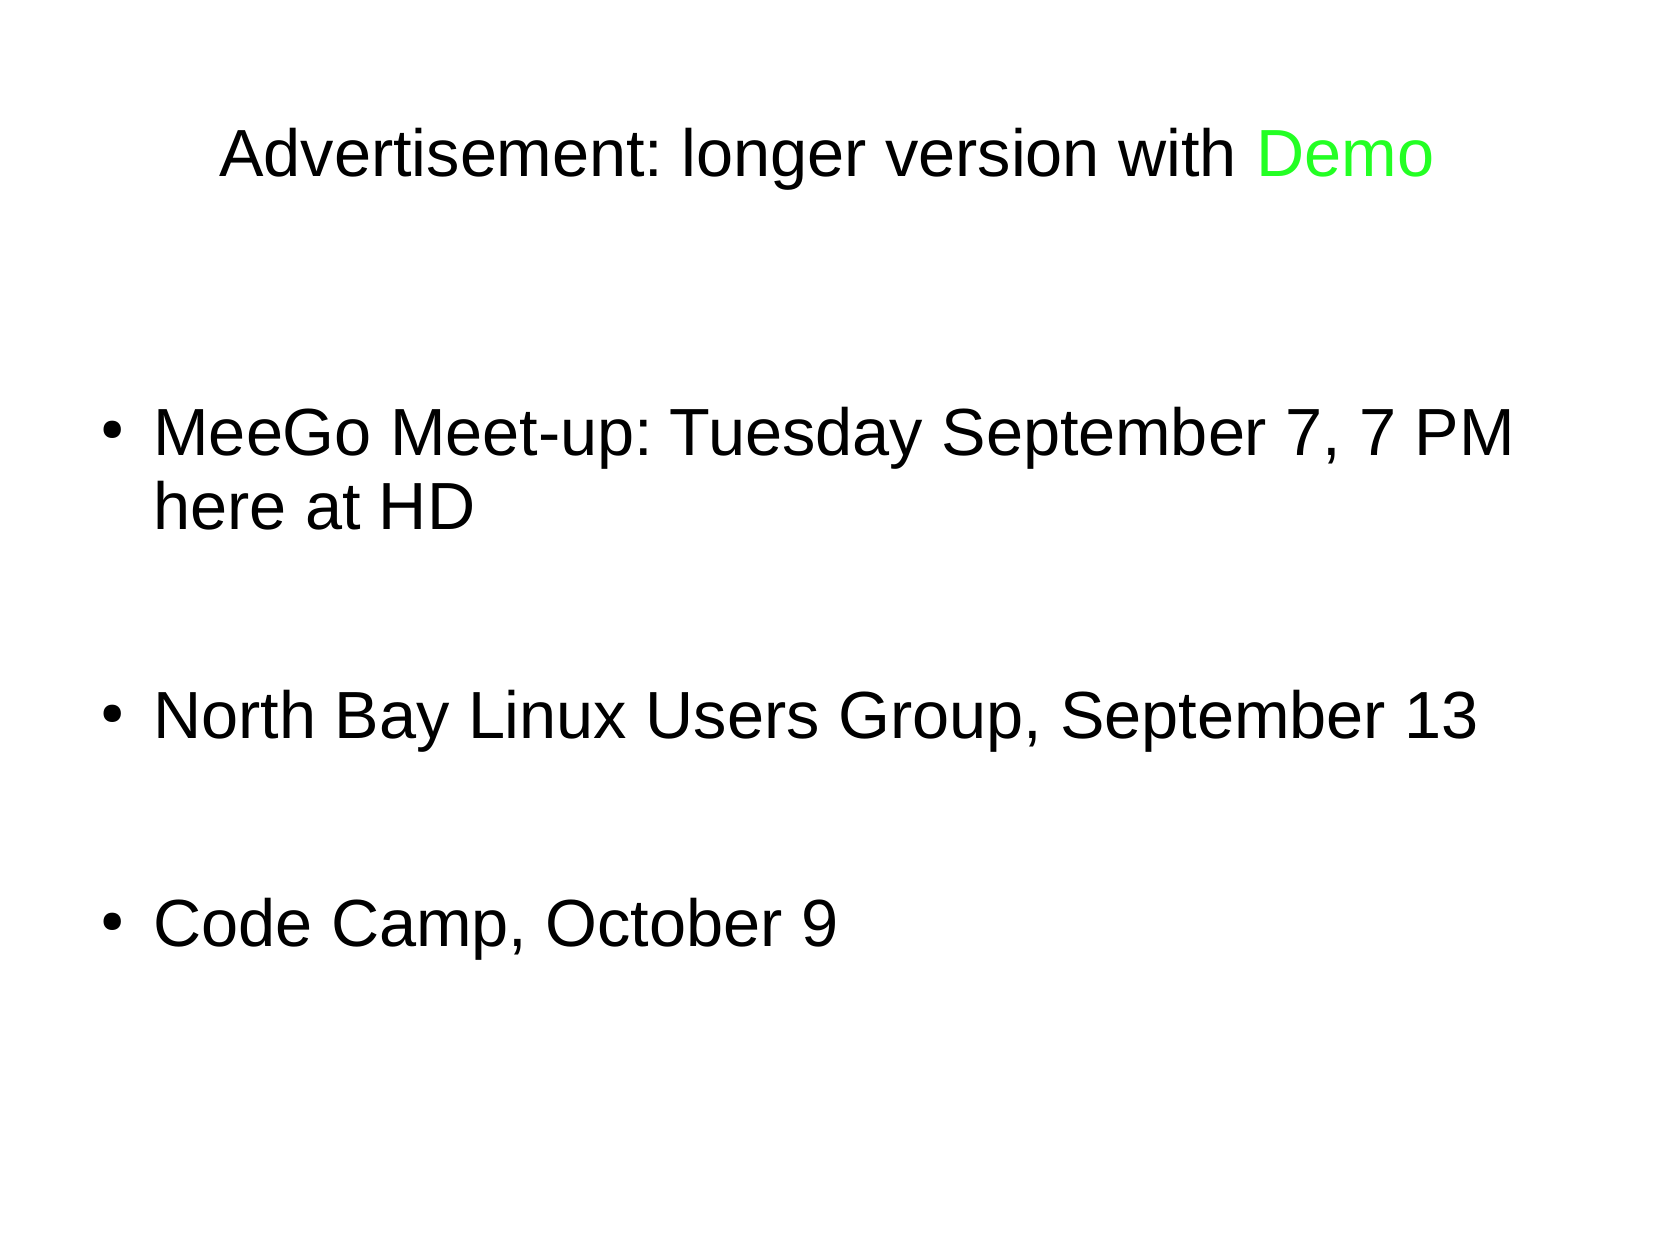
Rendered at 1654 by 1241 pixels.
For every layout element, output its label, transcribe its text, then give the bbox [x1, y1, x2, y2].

list MeeGo Meet-up: Tuesday September 7, 7 PM here at HD North Bay Linux Users Group, September 13 Code Camp, October 9 [82, 290, 1571, 1109]
title Advertisement: longer version with Demo [82, 49, 1571, 257]
